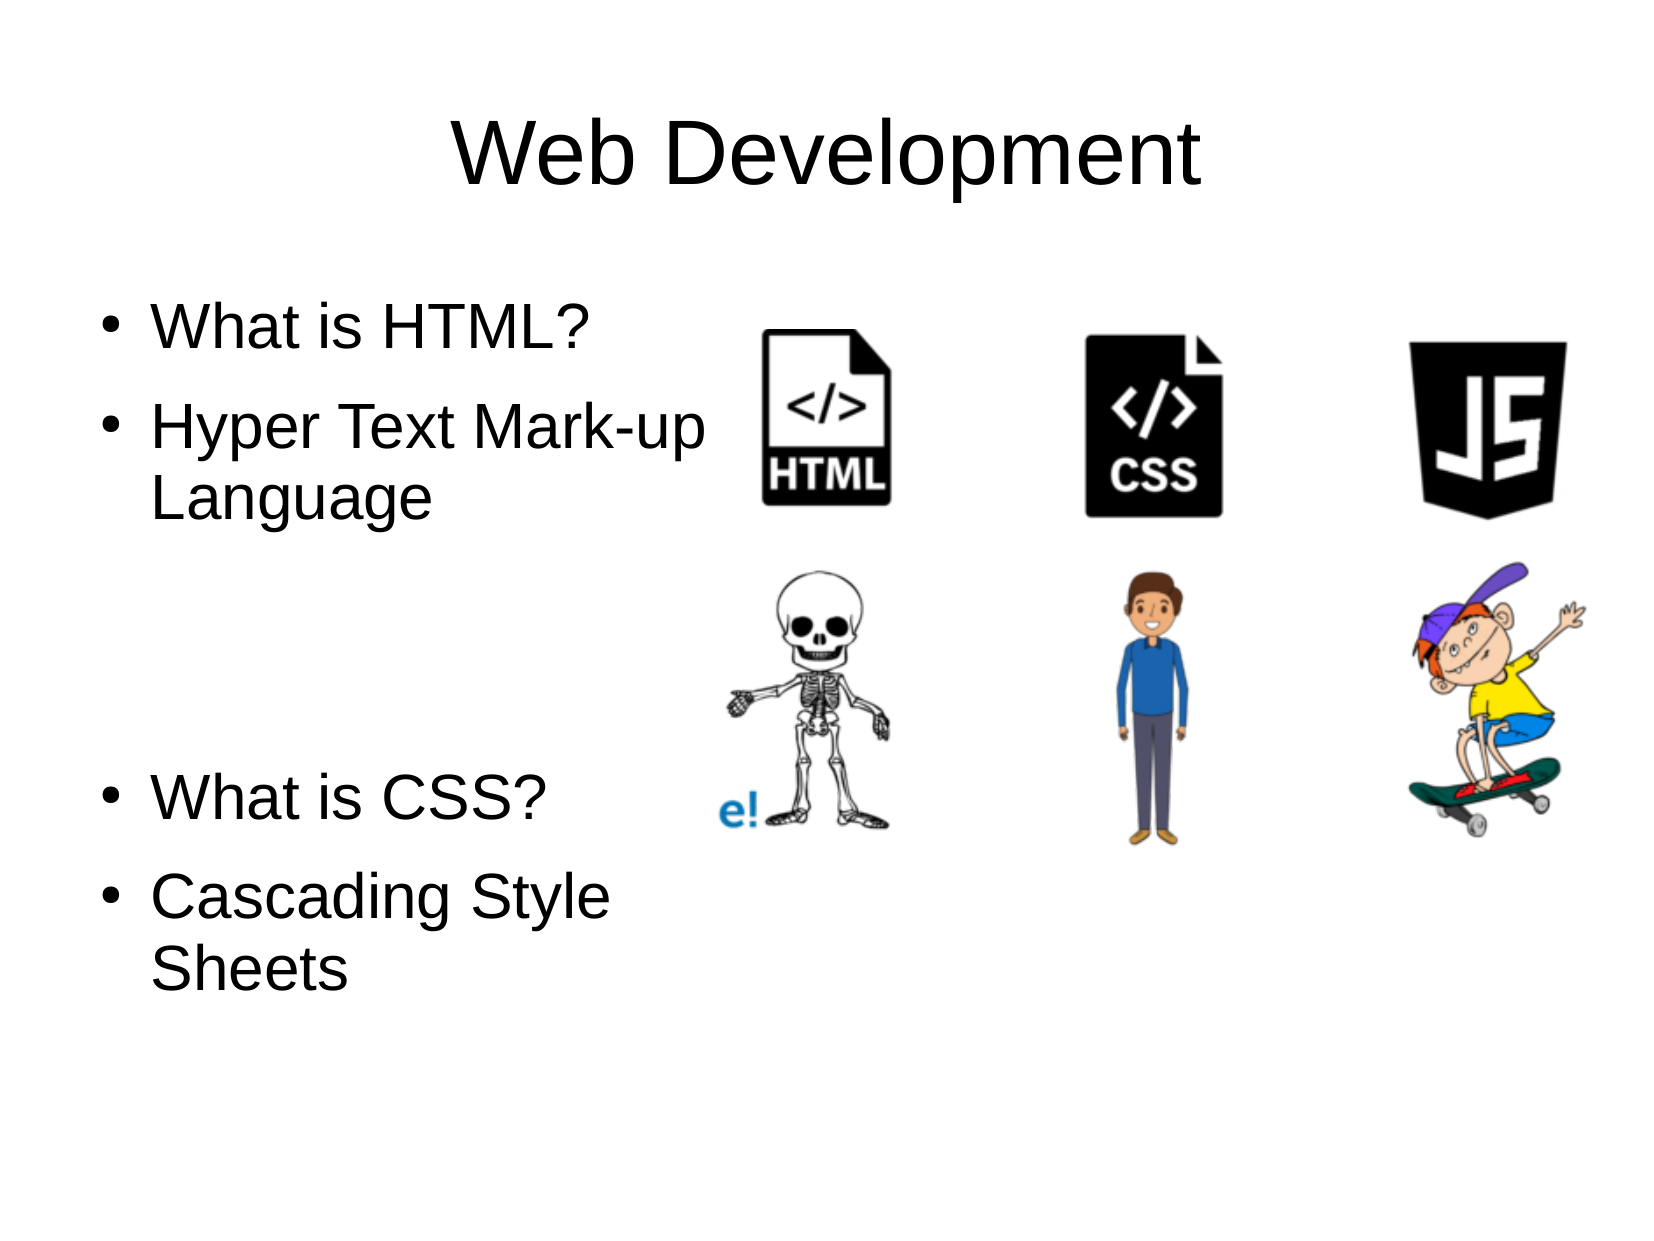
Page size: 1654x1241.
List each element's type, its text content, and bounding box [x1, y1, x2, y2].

picture [708, 329, 1606, 856]
title Web Development [82, 49, 1571, 257]
list What is HTML? Hyper Text Mark-up Language What is CSS? Cascading Style Sheets [82, 290, 809, 1010]
